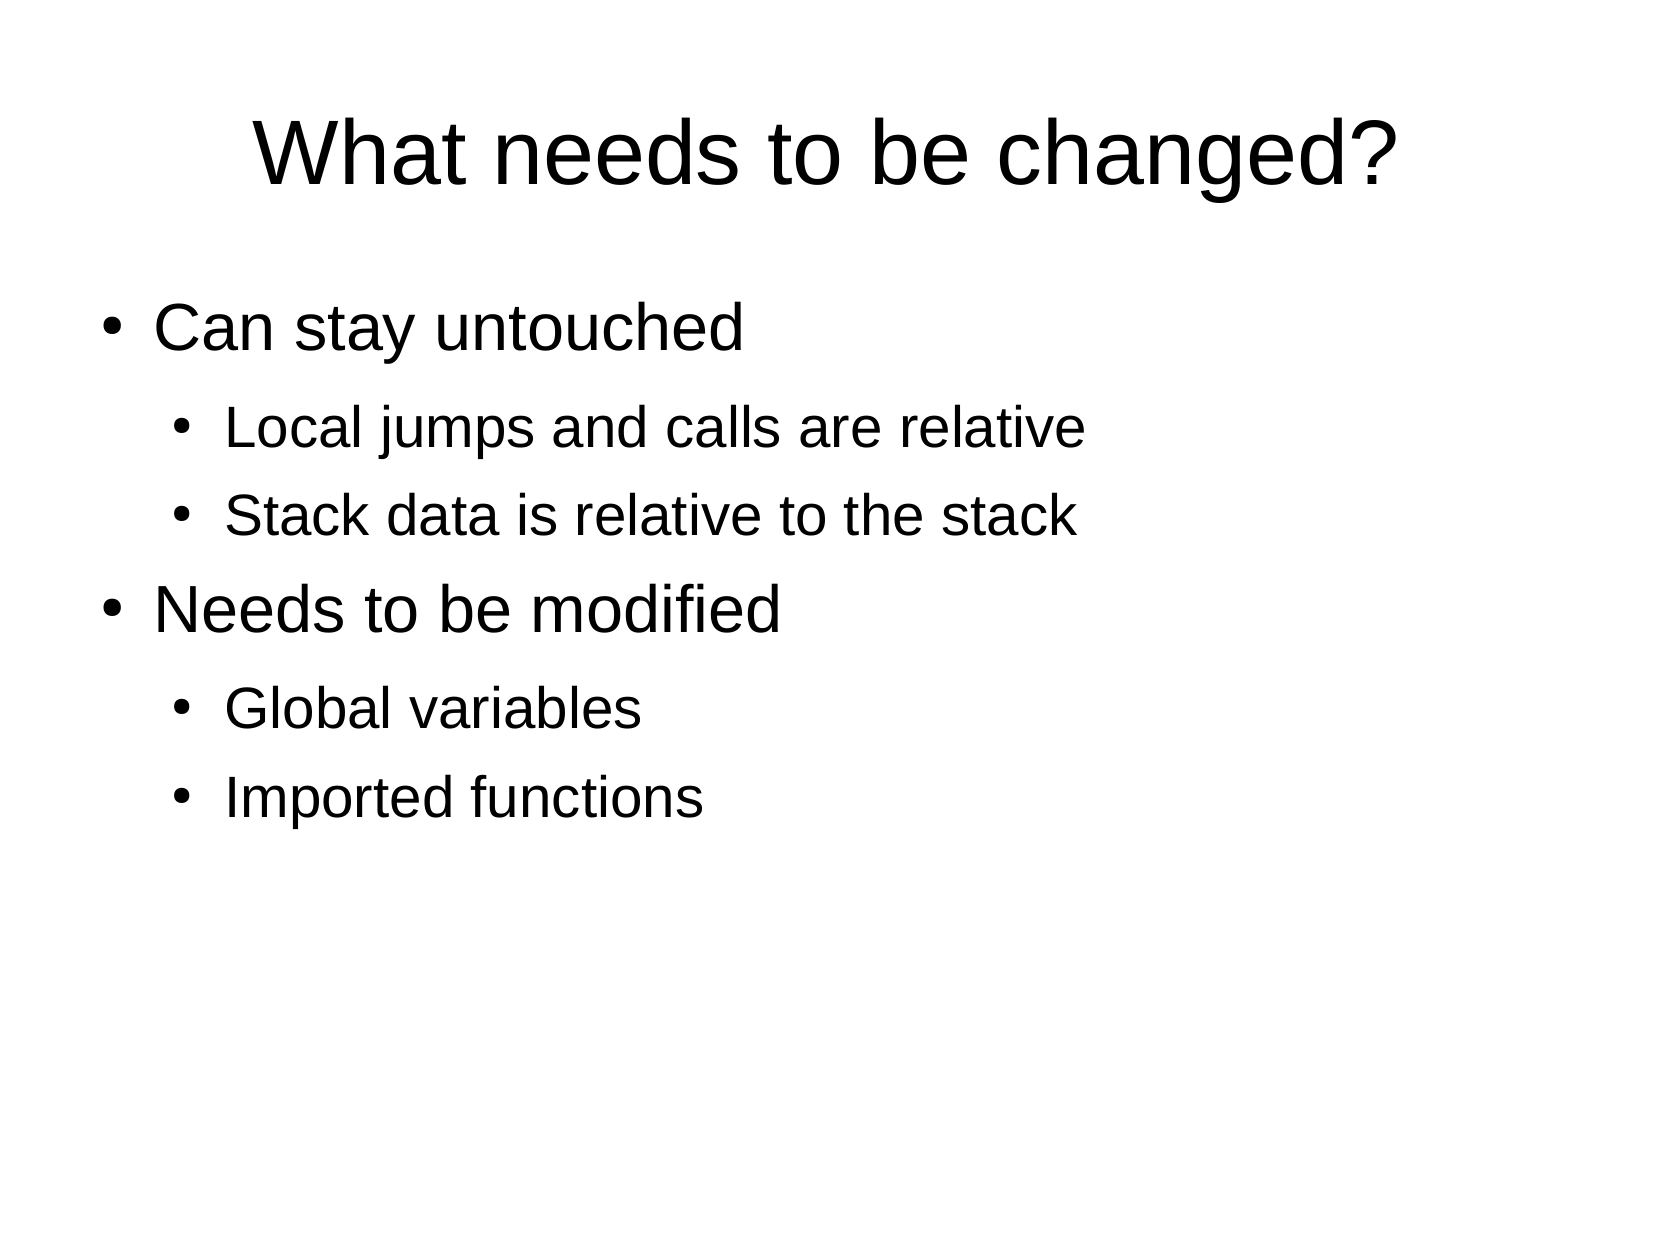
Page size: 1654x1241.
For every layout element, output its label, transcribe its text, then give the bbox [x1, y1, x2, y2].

title What needs to be changed? [82, 49, 1571, 257]
list Can stay untouched Local jumps and calls are relative Stack data is relative to the stack Needs to be modified Global variables Imported functions [82, 290, 1571, 1010]
